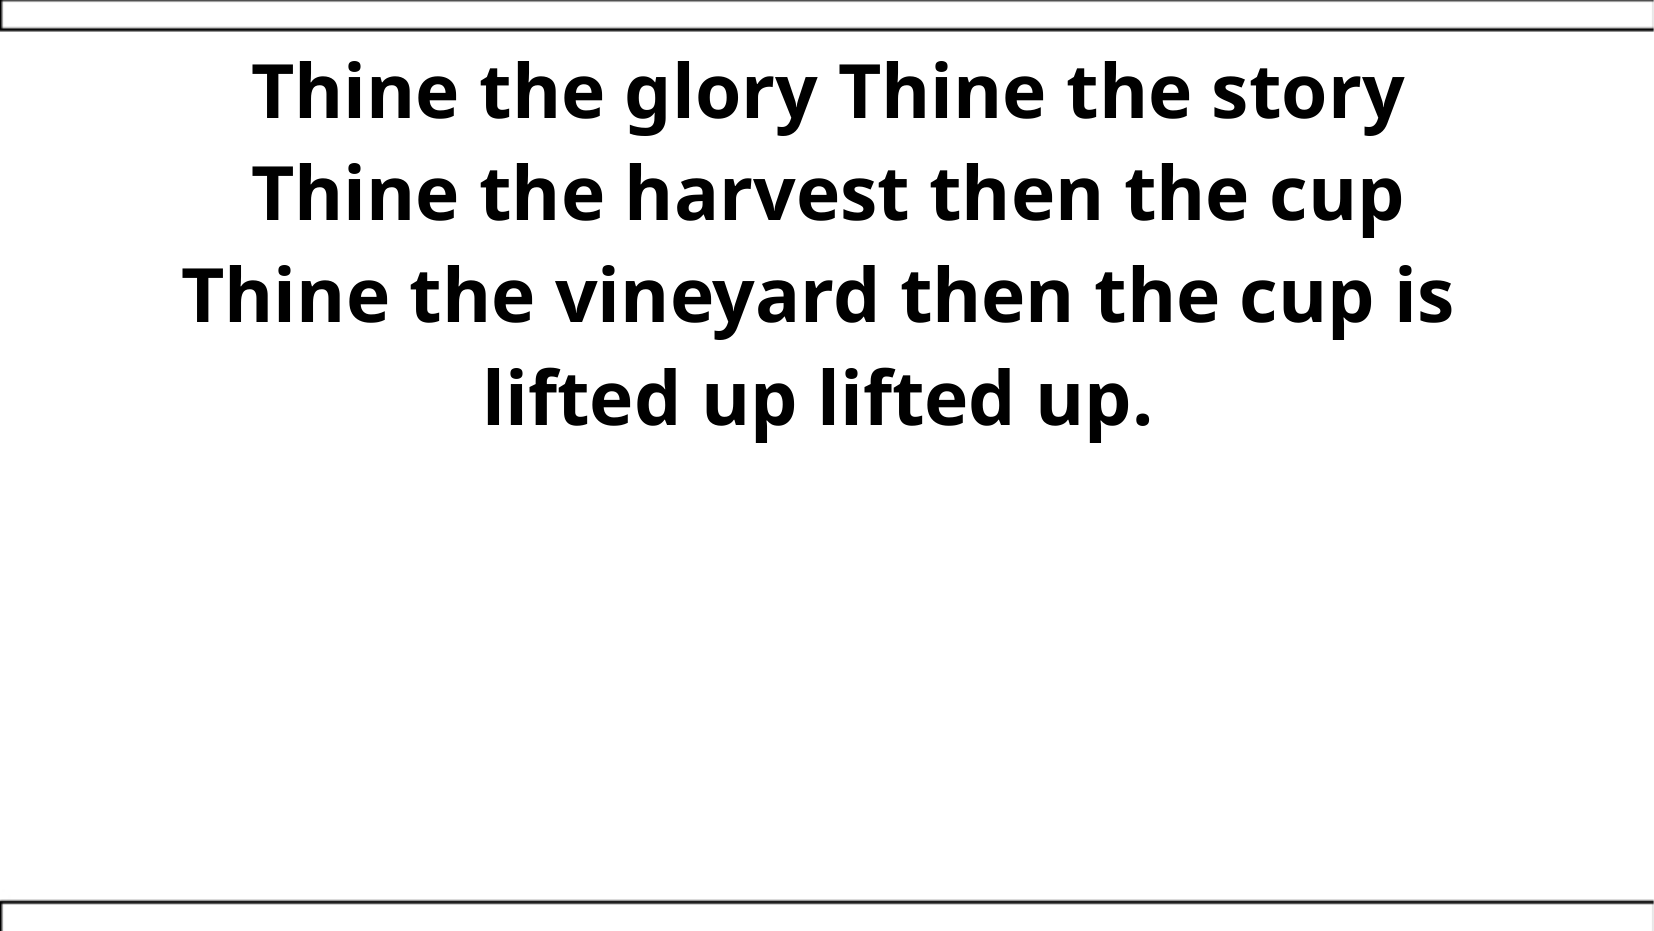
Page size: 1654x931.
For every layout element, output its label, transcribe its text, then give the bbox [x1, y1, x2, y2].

picture [0, 0, 1654, 931]
text_box Thine the glory Thine the story Thine the harvest then the cup Thine the vineyard then the cup is lifted up lifted up. [100, 30, 1556, 457]
